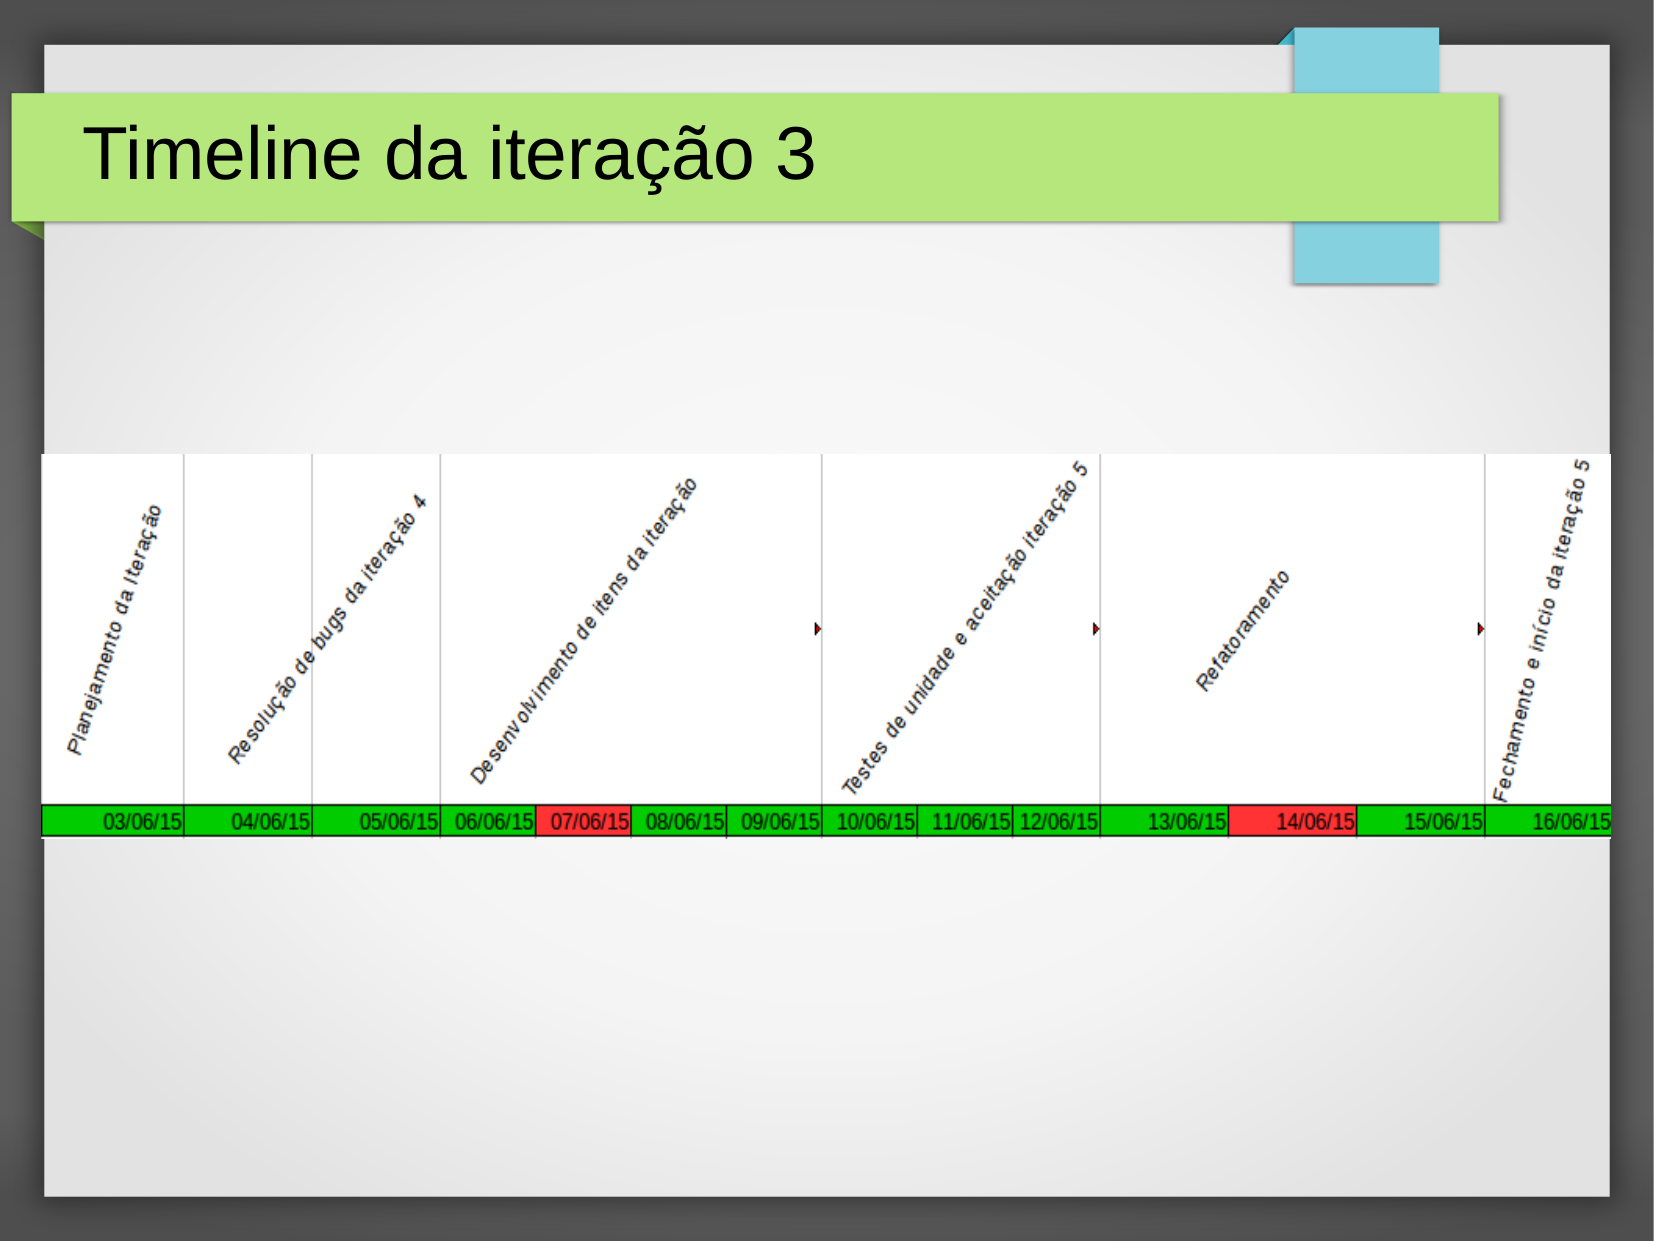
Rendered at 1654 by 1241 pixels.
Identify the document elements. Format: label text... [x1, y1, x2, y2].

title Timeline da iteração 3 [82, 94, 1264, 213]
picture [0, 0, 1654, 1241]
